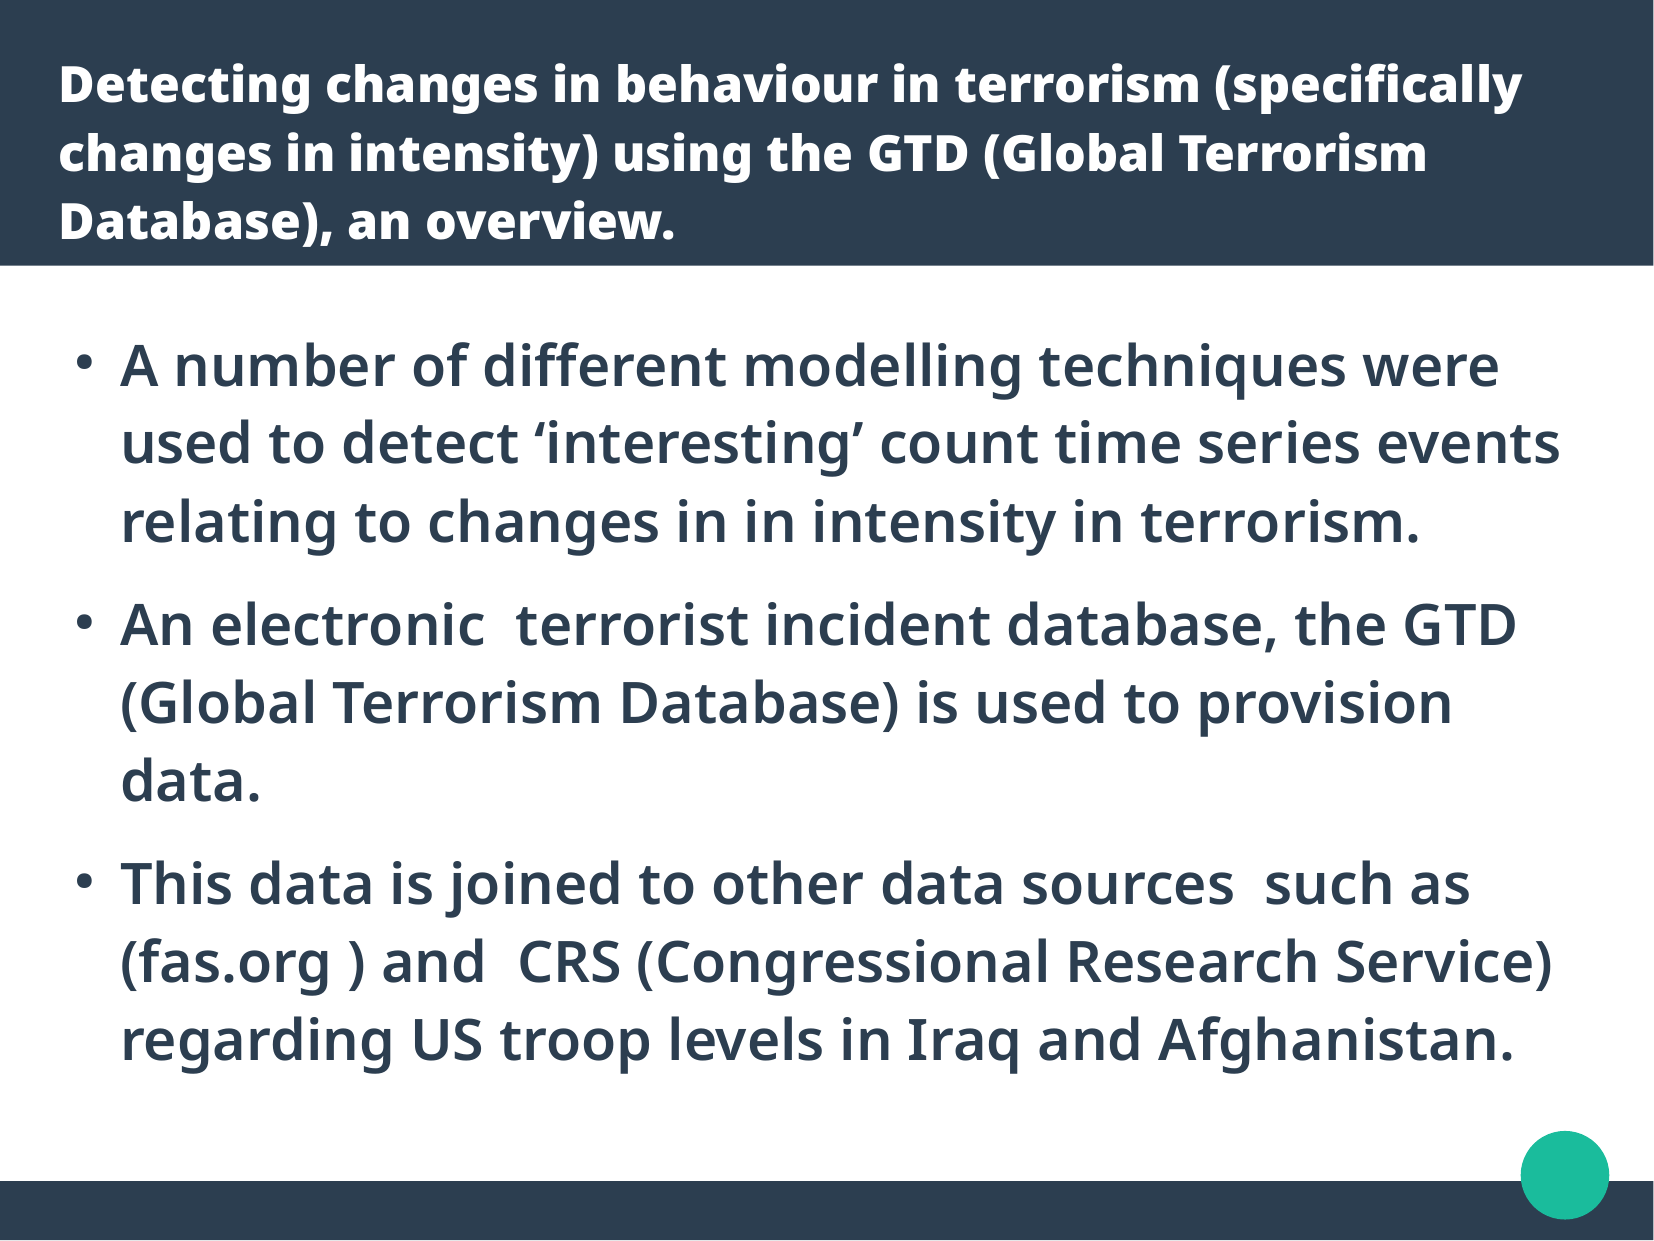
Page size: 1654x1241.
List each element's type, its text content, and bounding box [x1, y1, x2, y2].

list A number of different modelling techniques were used to detect ‘interesting’ count time series events relating to changes in in intensity in terrorism. An electronic terrorist incident database, the GTD (Global Terrorism Database) is used to provision data. This data is joined to other data sources such as (fas.org ) and CRS (Congressional Research Service) regarding US troop levels in Iraq and Afghanistan. [59, 324, 1595, 1152]
title Detecting changes in behaviour in terrorism (specifically changes in intensity) using the GTD (Global Terrorism Database), an overview. [59, 49, 1595, 207]
